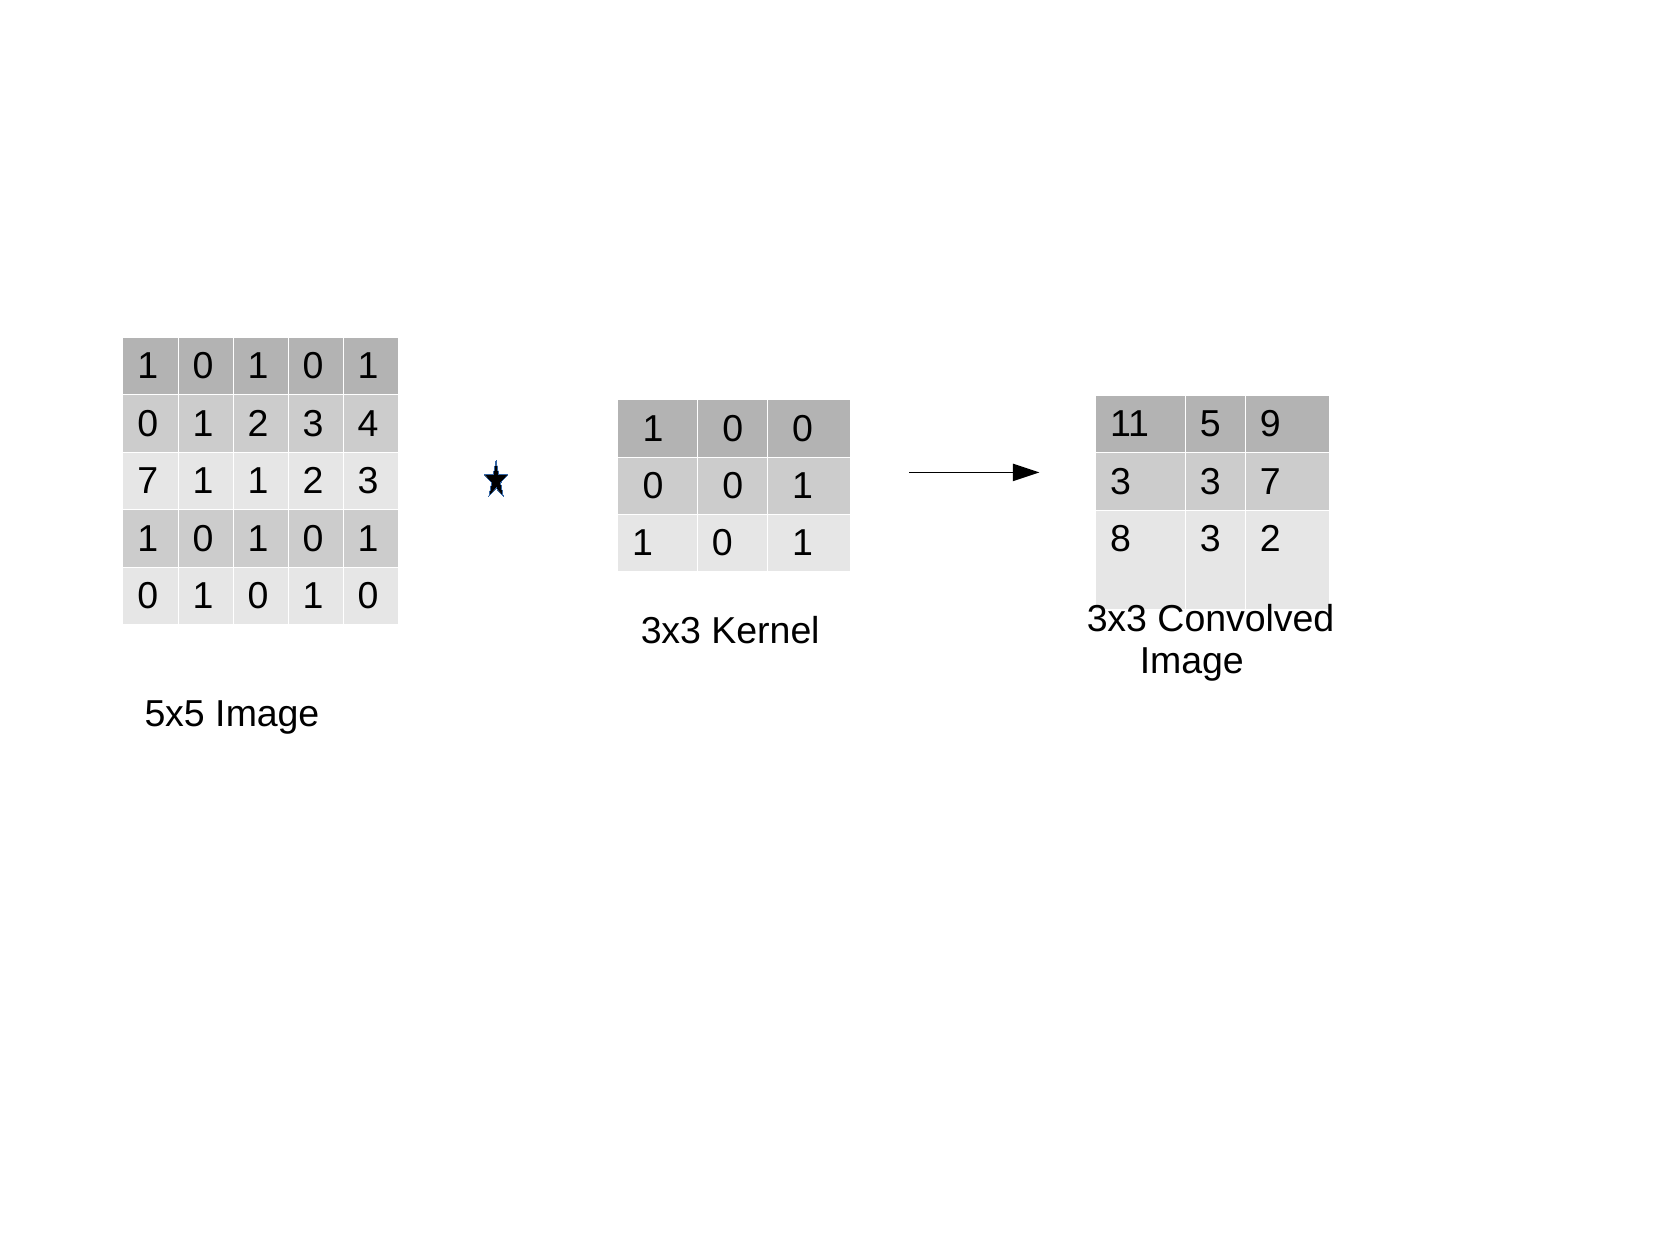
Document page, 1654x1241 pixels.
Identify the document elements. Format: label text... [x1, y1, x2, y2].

table_cell 1 [123, 510, 178, 567]
table_header 0 [289, 338, 343, 394]
table_cell 1 [768, 515, 850, 571]
text_box [484, 460, 508, 497]
table_cell 1 [234, 510, 288, 567]
table_cell 1 [179, 453, 233, 509]
table_cell 7 [123, 453, 178, 509]
table_cell 0 [123, 395, 178, 452]
text_box 3x3 Convolved Image [1051, 590, 1382, 690]
table_cell 8 [1096, 511, 1185, 590]
table_cell 3 [1186, 453, 1245, 510]
table_cell 1 [179, 568, 233, 624]
table_cell 0 [344, 568, 398, 624]
table_cell 1 [179, 395, 233, 452]
text_box 3x3 Kernel [625, 602, 851, 660]
table_cell 3 [289, 395, 343, 452]
table_header 0 [179, 338, 233, 394]
table_cell 3 [1096, 453, 1185, 510]
table_cell 1 [289, 568, 343, 624]
table_header 1 [618, 400, 697, 457]
table_cell 1 [768, 458, 850, 514]
table_header 0 [698, 400, 767, 457]
table_cell 2 [289, 453, 343, 509]
table_cell 1 [234, 453, 288, 509]
table_cell 4 [344, 395, 398, 452]
table_header 0 [768, 400, 850, 457]
table_cell 0 [123, 568, 178, 624]
table_cell 3 [344, 453, 398, 509]
table_cell 0 [179, 510, 233, 567]
table_header 1 [344, 338, 398, 394]
table_cell 0 [289, 510, 343, 567]
table_header 11 [1096, 396, 1185, 452]
table_header 9 [1246, 396, 1329, 452]
table_cell 1 [344, 510, 398, 567]
text_box 5x5 Image [129, 685, 402, 742]
table_header 5 [1186, 396, 1245, 452]
table_cell 1 [618, 515, 697, 571]
table_header 1 [234, 338, 288, 394]
table_cell 2 [1246, 511, 1329, 590]
table_cell 2 [234, 395, 288, 452]
table_cell 0 [698, 515, 767, 571]
table_cell 0 [618, 458, 697, 514]
table_cell 7 [1246, 453, 1329, 510]
table_header 1 [123, 338, 178, 394]
table_cell 3 [1186, 511, 1245, 590]
table_cell 0 [234, 568, 288, 624]
table_cell 0 [698, 458, 767, 514]
